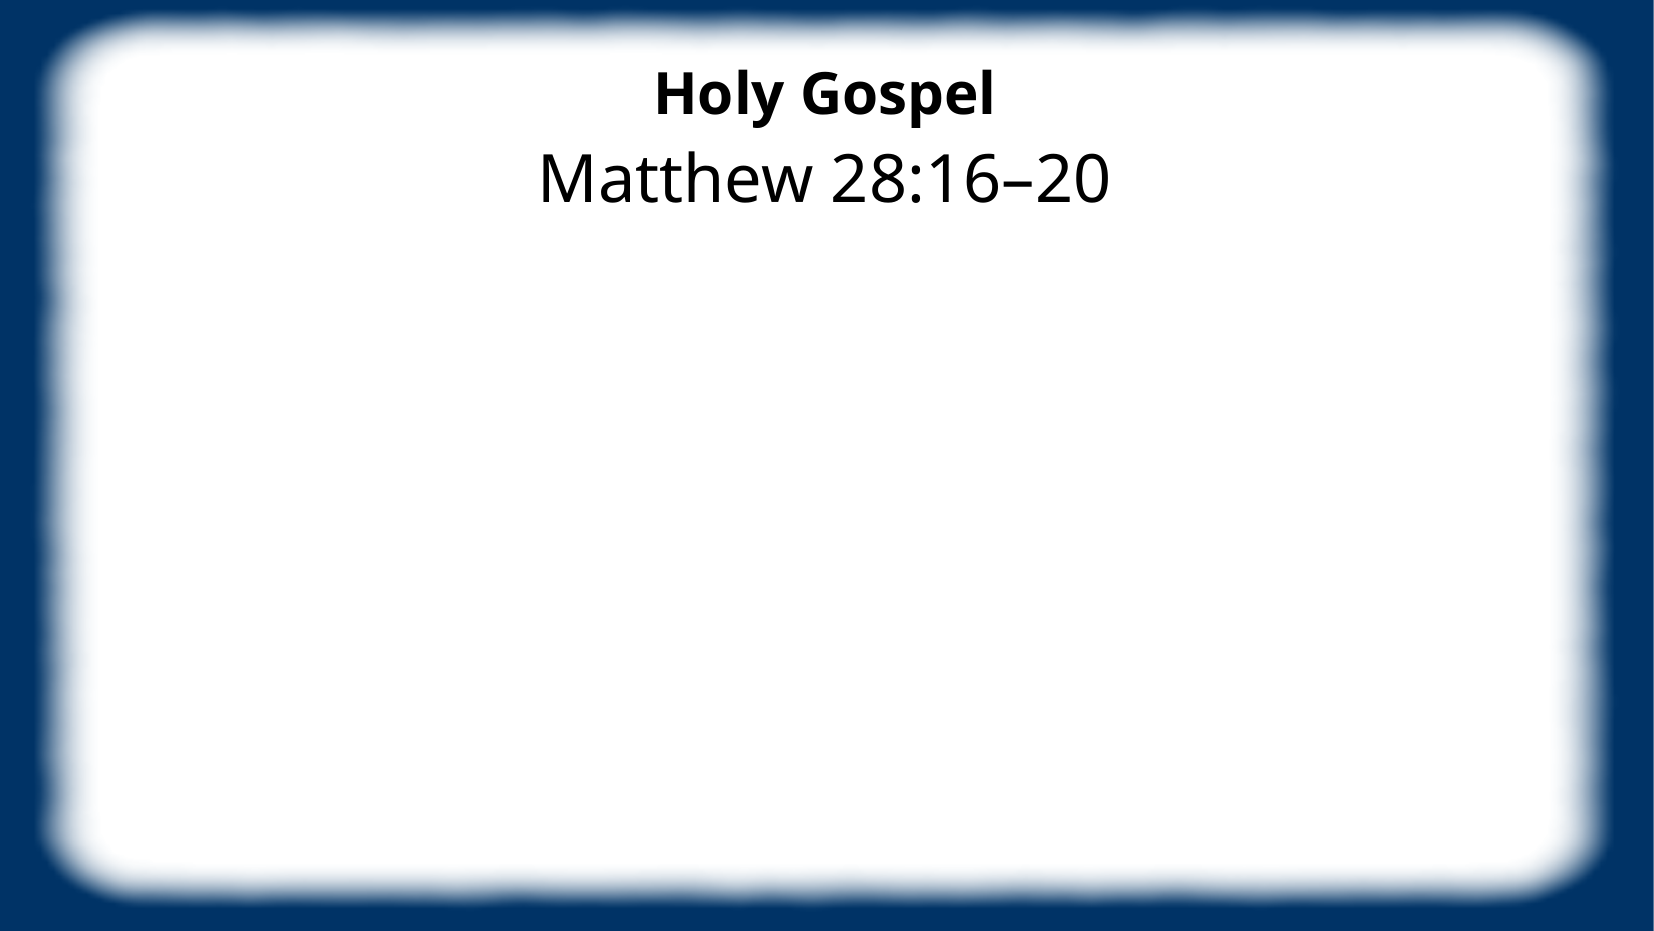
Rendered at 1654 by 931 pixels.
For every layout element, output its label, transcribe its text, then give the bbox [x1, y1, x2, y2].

picture [0, 0, 1654, 931]
text_box Holy Gospel Matthew 28:16–20 [105, 45, 1546, 256]
